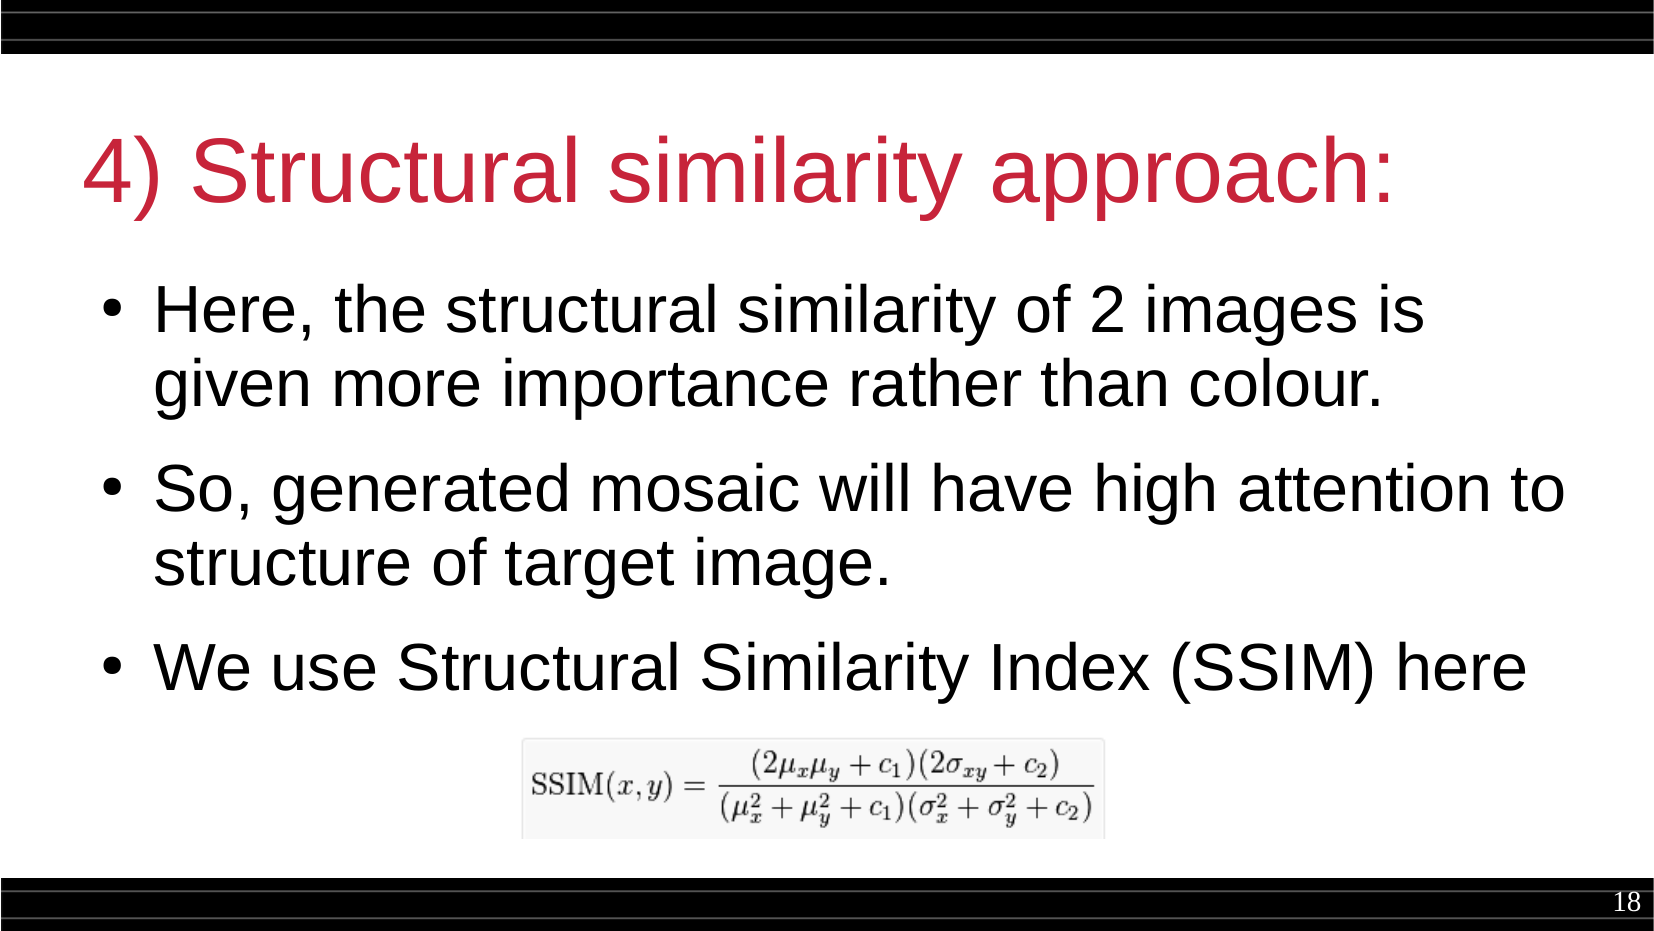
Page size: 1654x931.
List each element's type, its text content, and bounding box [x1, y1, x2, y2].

title 4) Structural similarity approach: [82, 92, 1571, 249]
picture [1, 0, 1654, 54]
picture [1, 878, 1654, 931]
picture [500, 724, 1146, 839]
list Here, the structural similarity of 2 images is given more importance rather than colour. So, generated mosaic will have high attention to structure of target image. We use Structural Similarity Index (SSIM) here [82, 271, 1571, 758]
